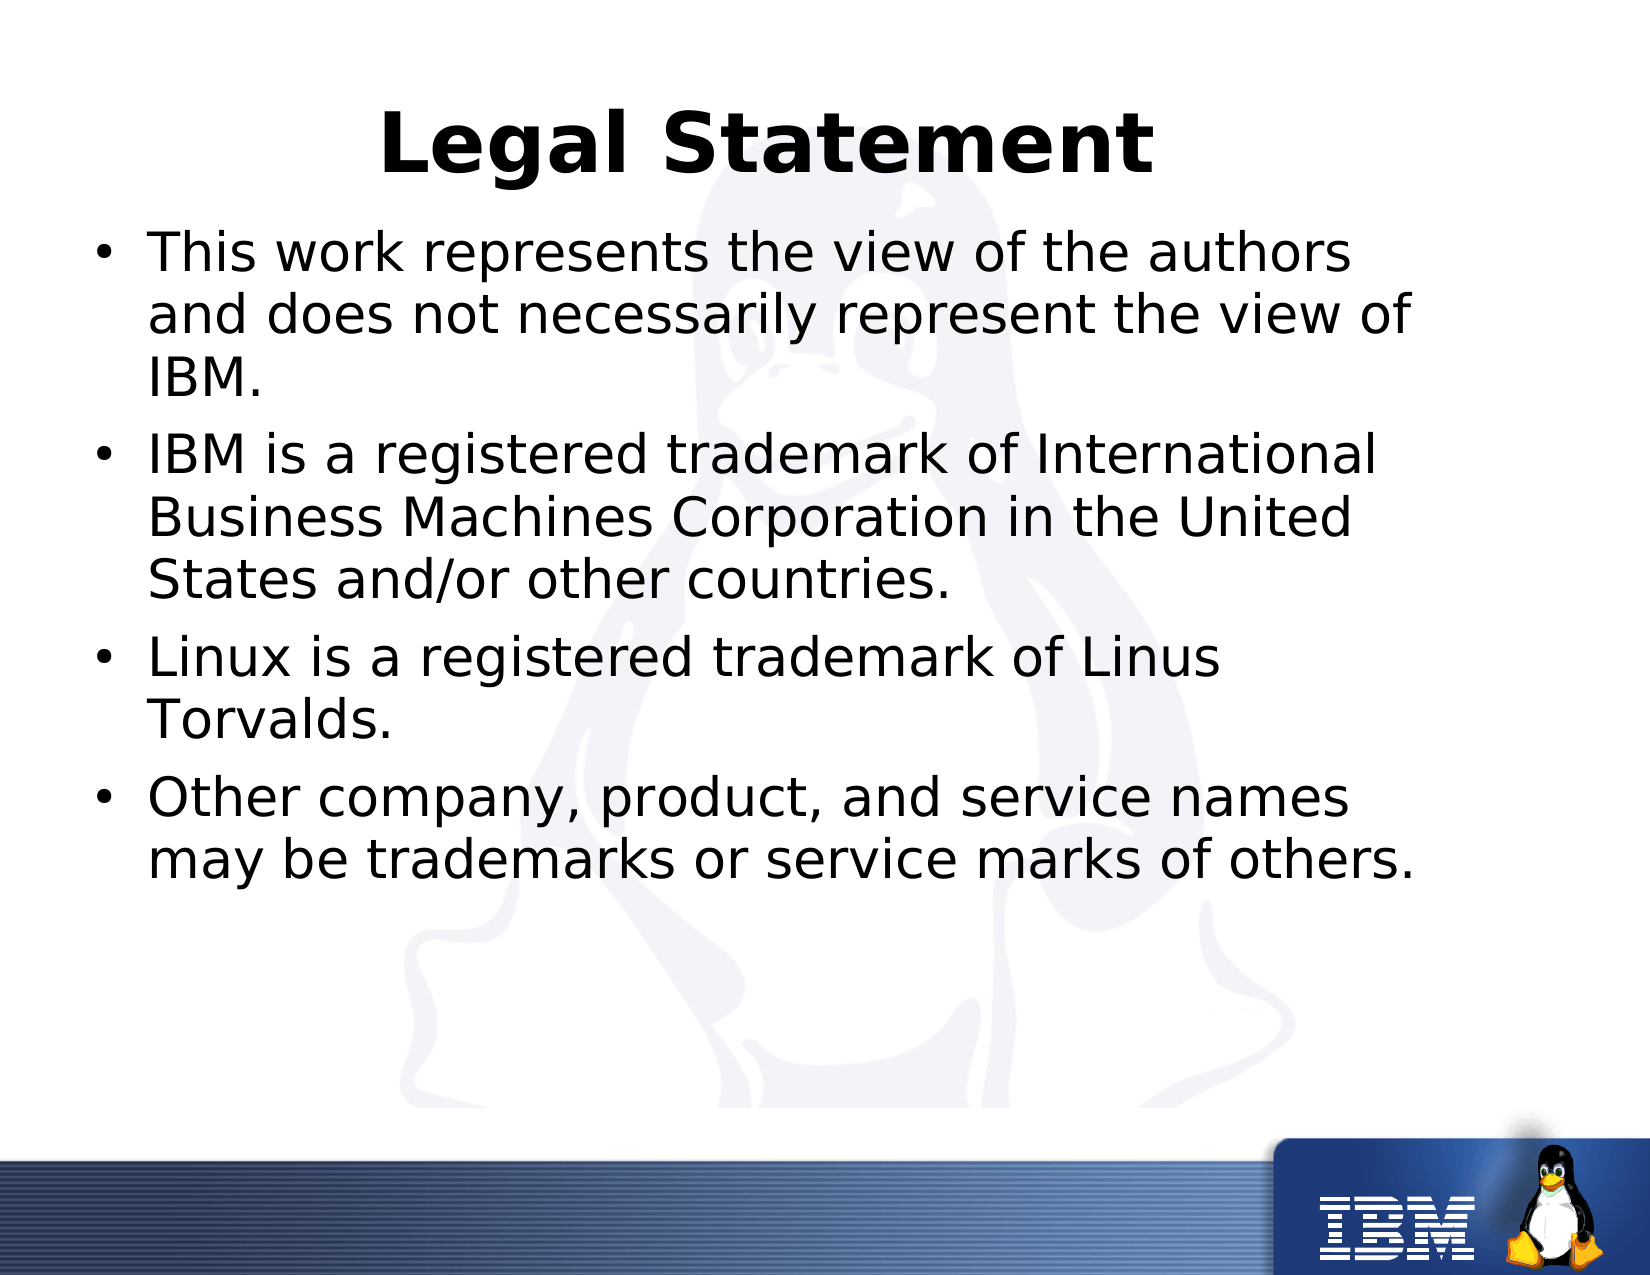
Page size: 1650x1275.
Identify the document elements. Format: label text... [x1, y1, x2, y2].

title Legal Statement [76, 76, 1457, 211]
list This work represents the view of the authors and does not necessarily represent the view of IBM. IBM is a registered trademark of International Business Machines Corporation in the United States and/or other countries. Linux is a registered trademark of Linus Torvalds. Other company, product, and service names may be trademarks or service marks of others. [76, 221, 1457, 1171]
